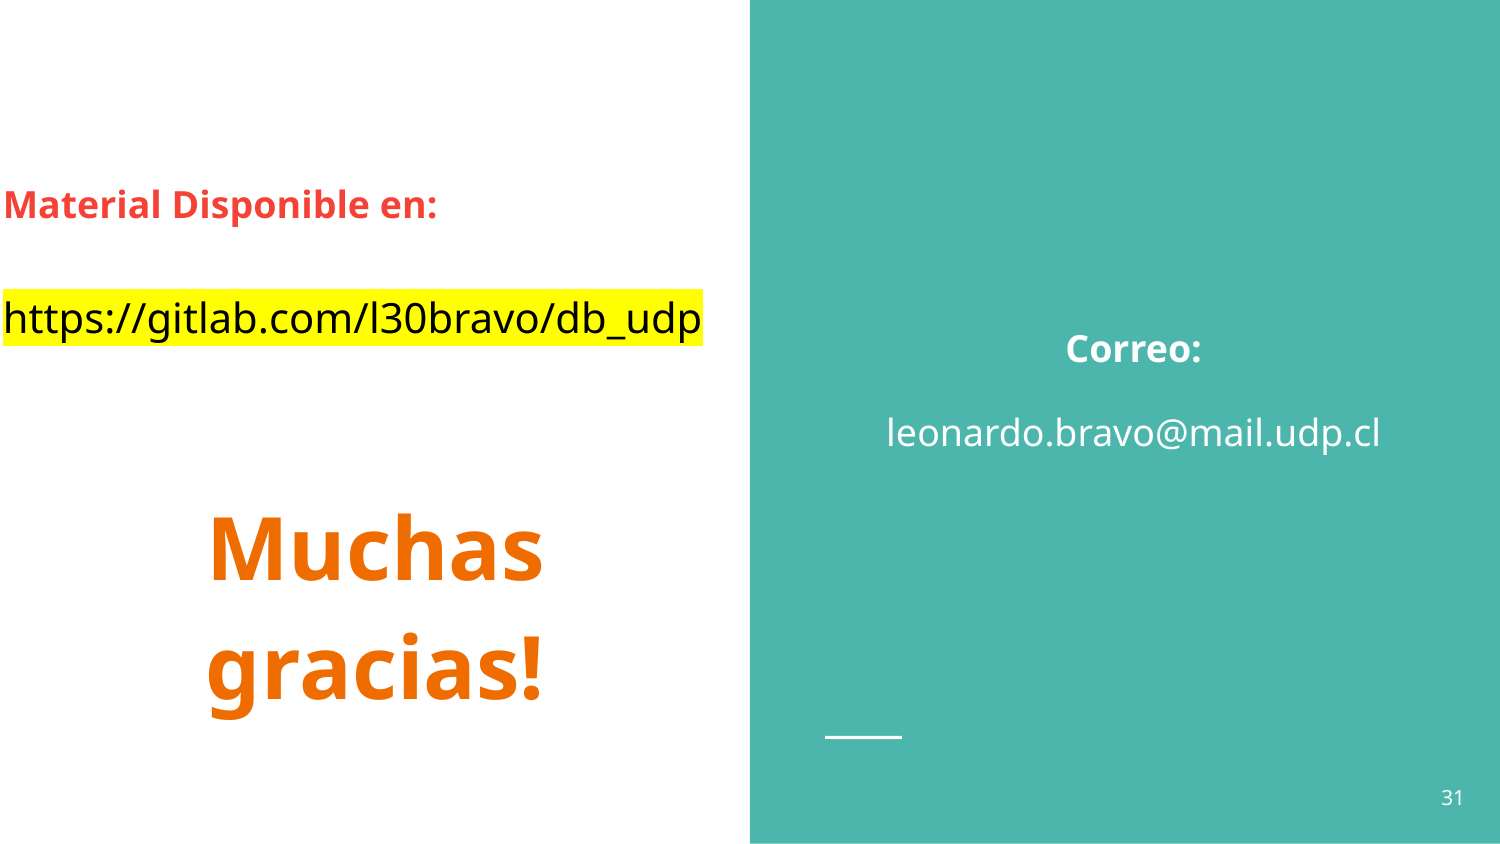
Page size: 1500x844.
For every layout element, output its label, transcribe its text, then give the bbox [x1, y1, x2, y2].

slide_number <número> [1389, 764, 1480, 830]
title Muchas gracias! [43, 465, 708, 741]
list Correo: leonardo.bravo@mail.udp.cl [767, 11, 1500, 844]
text_box Material Disponible en: https://gitlab.com/l30bravo/db_udp [0, 171, 792, 354]
